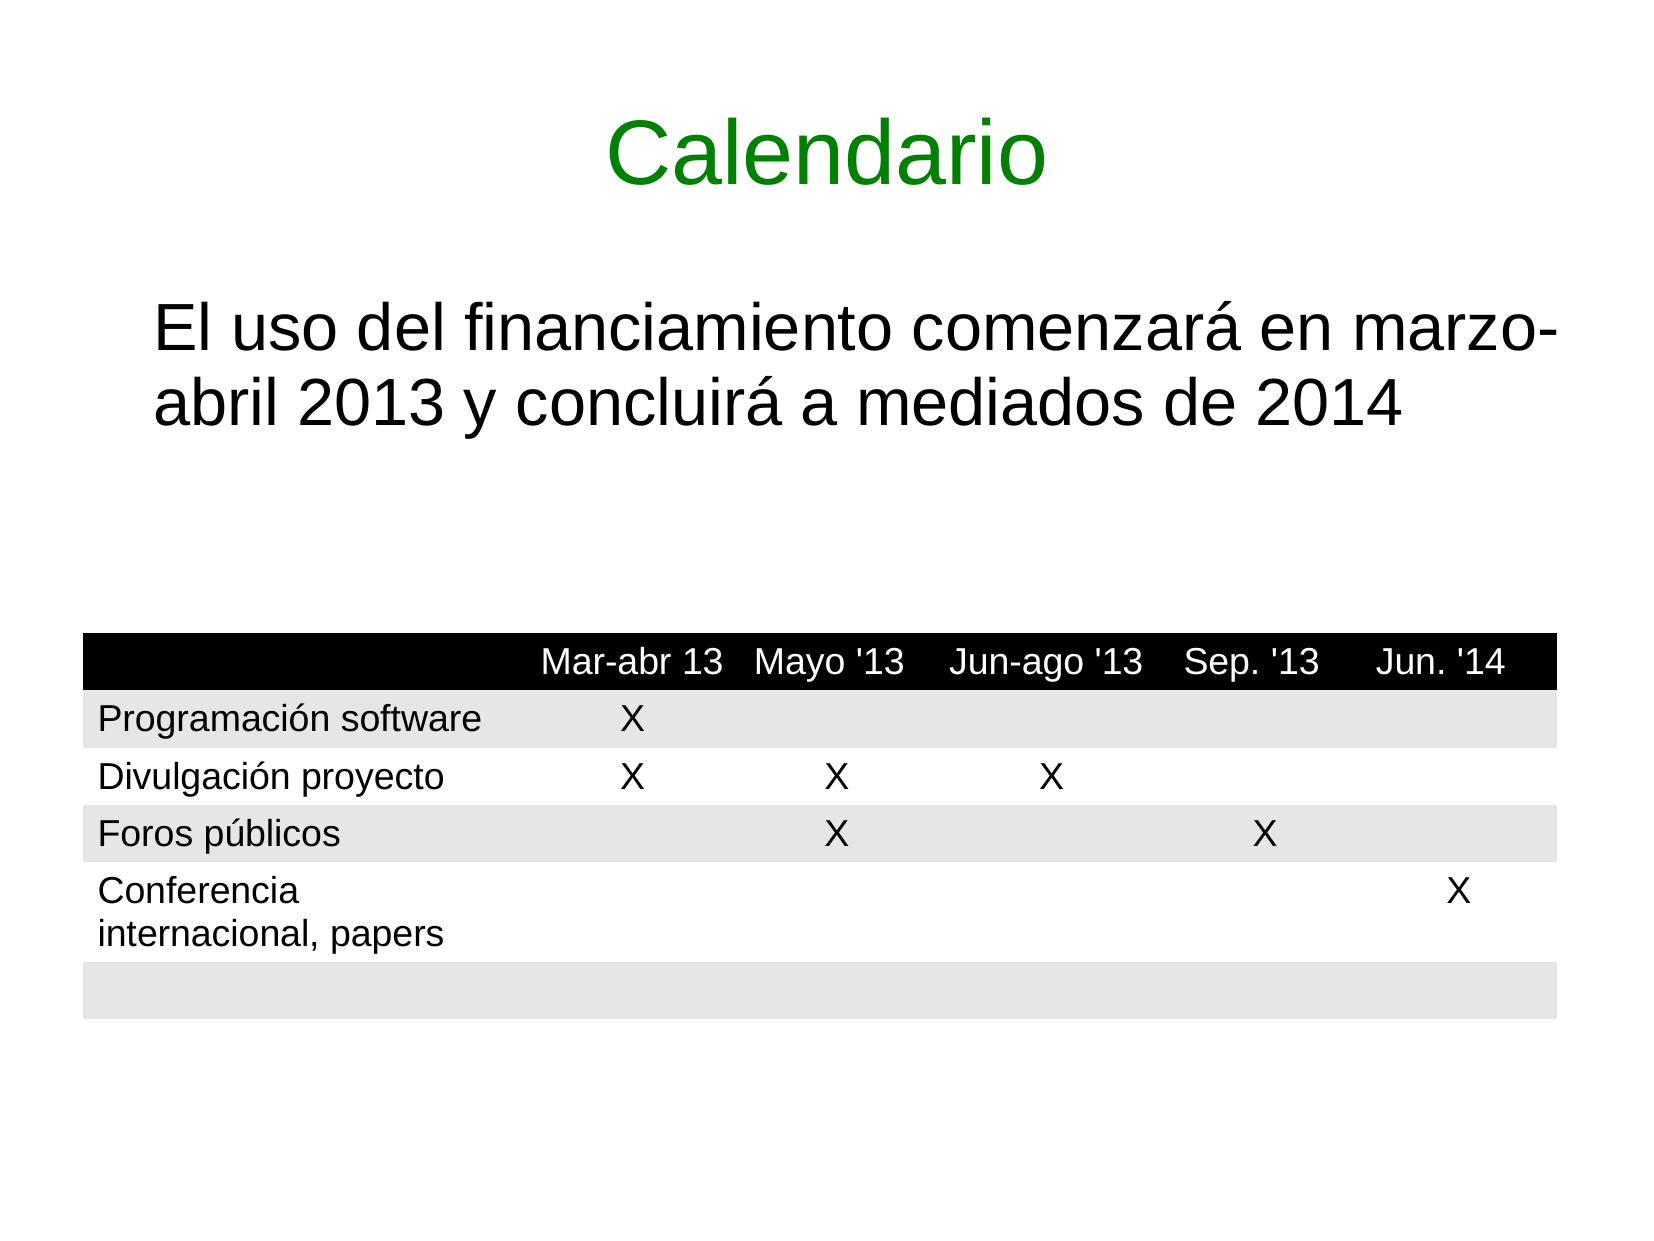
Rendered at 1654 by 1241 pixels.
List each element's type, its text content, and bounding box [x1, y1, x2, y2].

table_cell [526, 862, 739, 962]
table_cell [934, 805, 1169, 862]
table_cell X [526, 690, 739, 748]
title Calendario [82, 49, 1571, 257]
table_header [83, 633, 526, 690]
table_cell [934, 690, 1169, 748]
list El uso del financiamiento comenzará en marzo-abril 2013 y concluirá a mediados de 2014 [82, 290, 1571, 544]
table_cell [1169, 748, 1361, 805]
table_cell [83, 962, 526, 1019]
table_cell [1361, 805, 1557, 862]
table_cell Programación software [83, 690, 526, 748]
table_cell Conferencia internacional, papers [83, 862, 526, 962]
table_cell [1169, 962, 1361, 1019]
table_cell Divulgación proyecto [83, 748, 526, 805]
table_header Jun-ago '13 [934, 633, 1169, 690]
table_cell [1169, 690, 1361, 748]
table_cell X [934, 748, 1169, 805]
table_cell X [739, 748, 934, 805]
table_cell X [1169, 805, 1361, 862]
table_cell [739, 962, 934, 1019]
table_cell [934, 962, 1169, 1019]
table_cell [739, 690, 934, 748]
table_header Mayo '13 [739, 633, 934, 690]
table_cell X [1361, 862, 1557, 962]
table_cell X [526, 748, 739, 805]
table_cell [1169, 862, 1361, 962]
table_header Sep. '13 [1169, 633, 1361, 690]
table_cell Foros públicos [83, 805, 526, 862]
table_cell [1361, 748, 1557, 805]
table_cell [526, 805, 739, 862]
table_header Jun. '14 [1361, 633, 1557, 690]
table_cell [934, 862, 1169, 962]
table_header Mar-abr 13 [526, 633, 739, 690]
table_cell [739, 862, 934, 962]
table_cell [1361, 690, 1557, 748]
table_cell [526, 962, 739, 1019]
table_cell X [739, 805, 934, 862]
table_cell [1361, 962, 1557, 1019]
